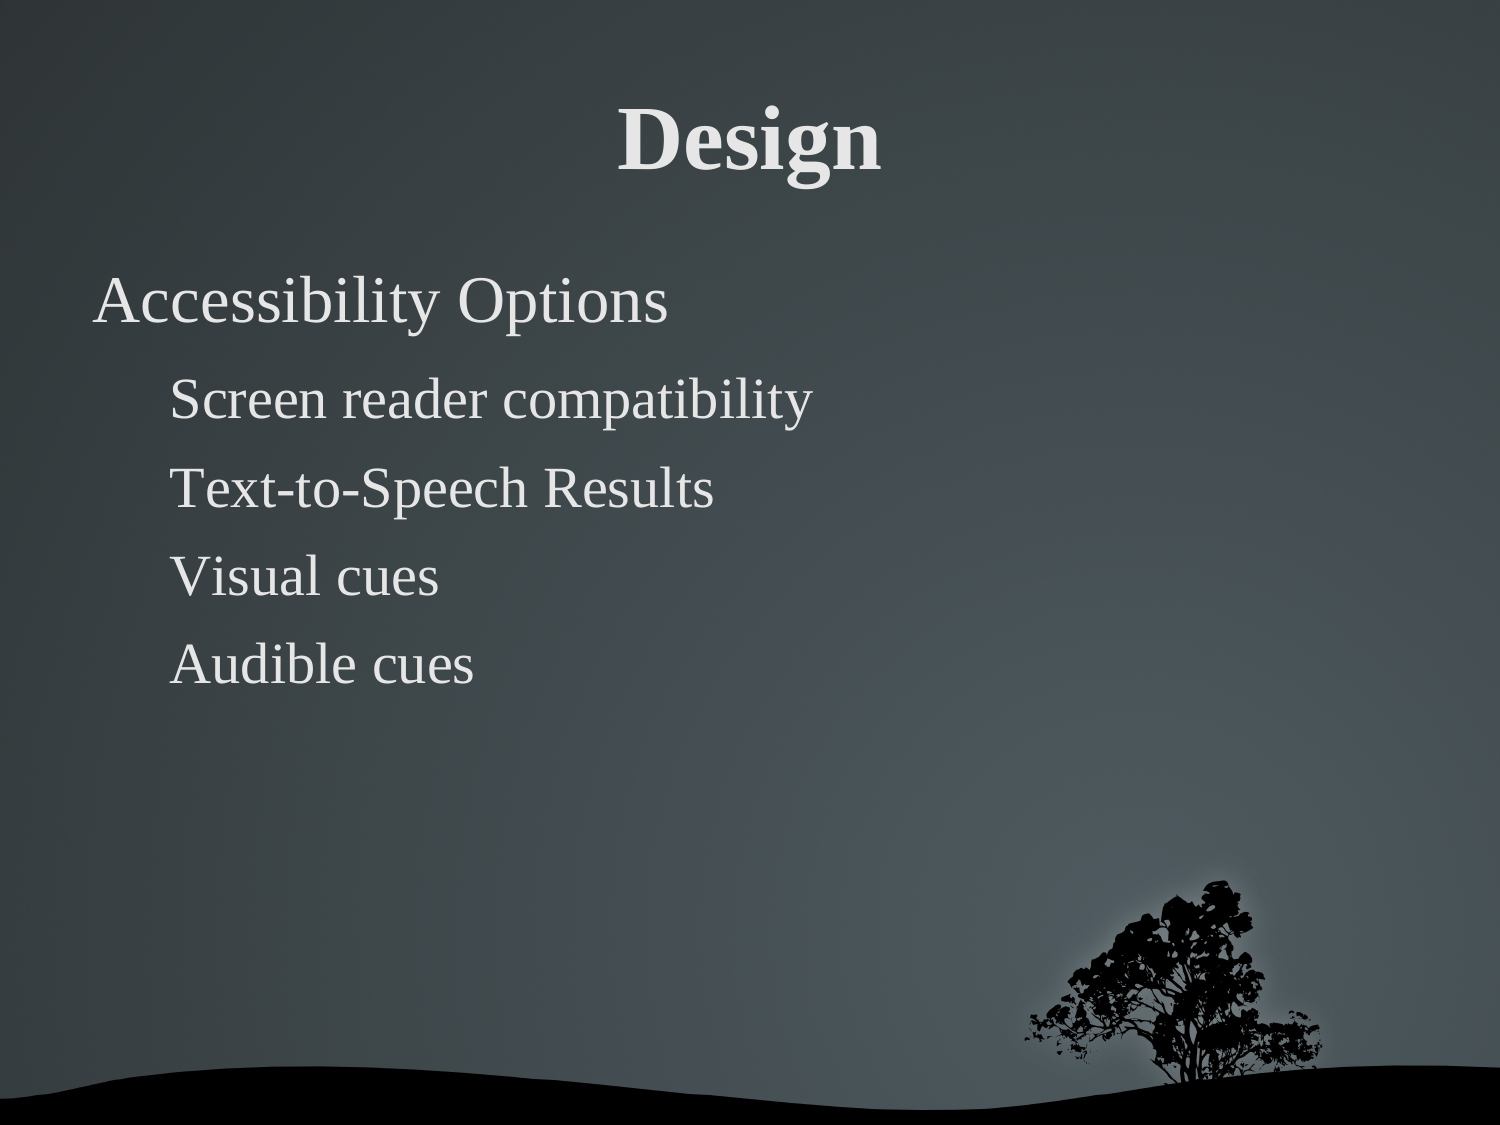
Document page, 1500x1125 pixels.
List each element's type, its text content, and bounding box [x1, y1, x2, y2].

title Design [75, 44, 1425, 233]
list Accessibility Options Screen reader compatibility Text-to-Speech Results Visual cues Audible cues [75, 263, 1425, 1006]
picture [0, 0, 1500, 1125]
